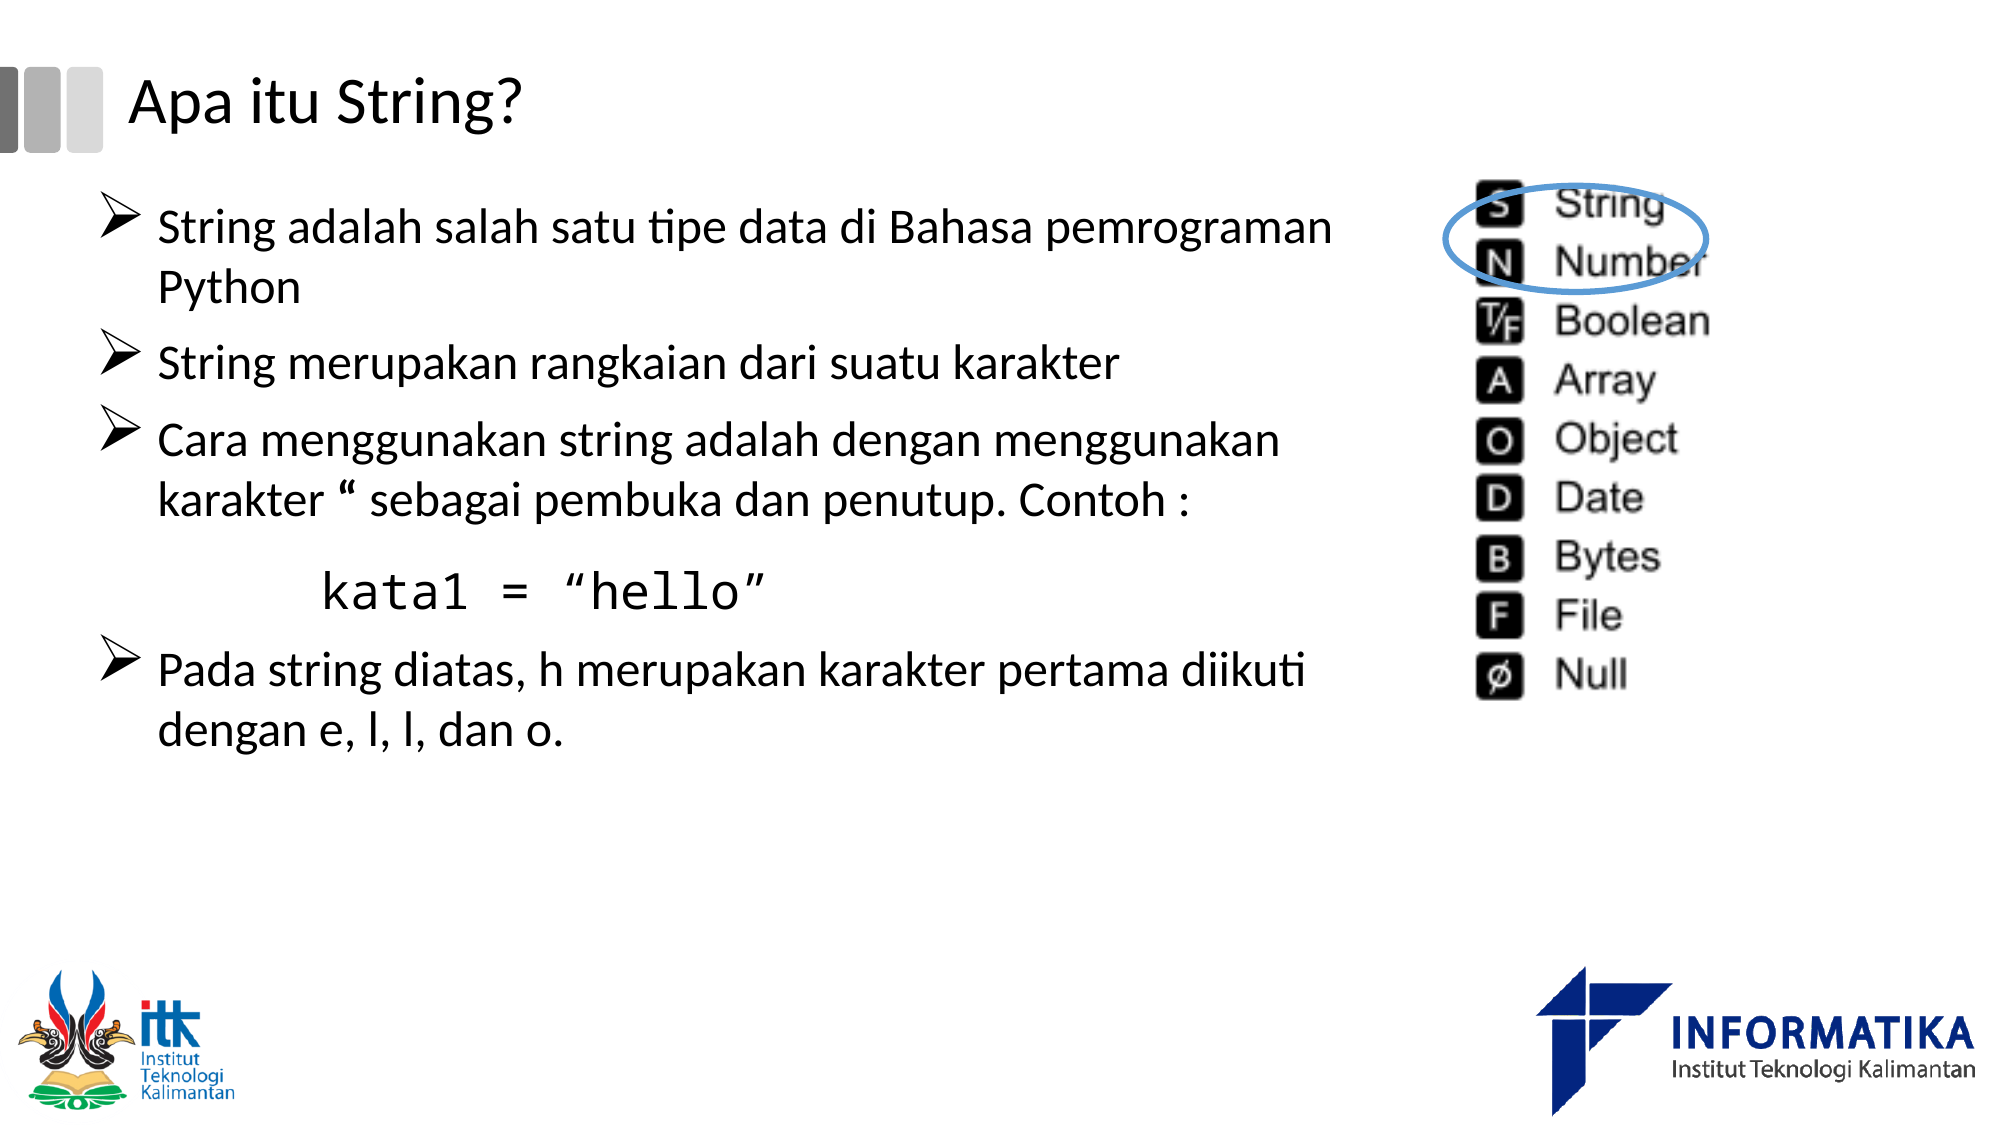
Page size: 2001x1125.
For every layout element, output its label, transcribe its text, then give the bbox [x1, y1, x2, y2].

picture [1534, 965, 1976, 1118]
text_box String adalah salah satu tipe data di Bahasa pemrograman Python String merupakan rangkaian dari suatu karakter Cara menggunakan string adalah dengan menggunakan karakter “ sebagai pembuka dan penutup. Contoh : kata1 = “hello” Pada string diatas, h merupakan karakter pertama diikuti dengan e, l, l, dan o. [80, 185, 1421, 841]
picture [1445, 154, 1755, 725]
title Apa itu String? [108, 46, 1834, 264]
picture [0, 935, 253, 1125]
picture [1449, 189, 1702, 288]
